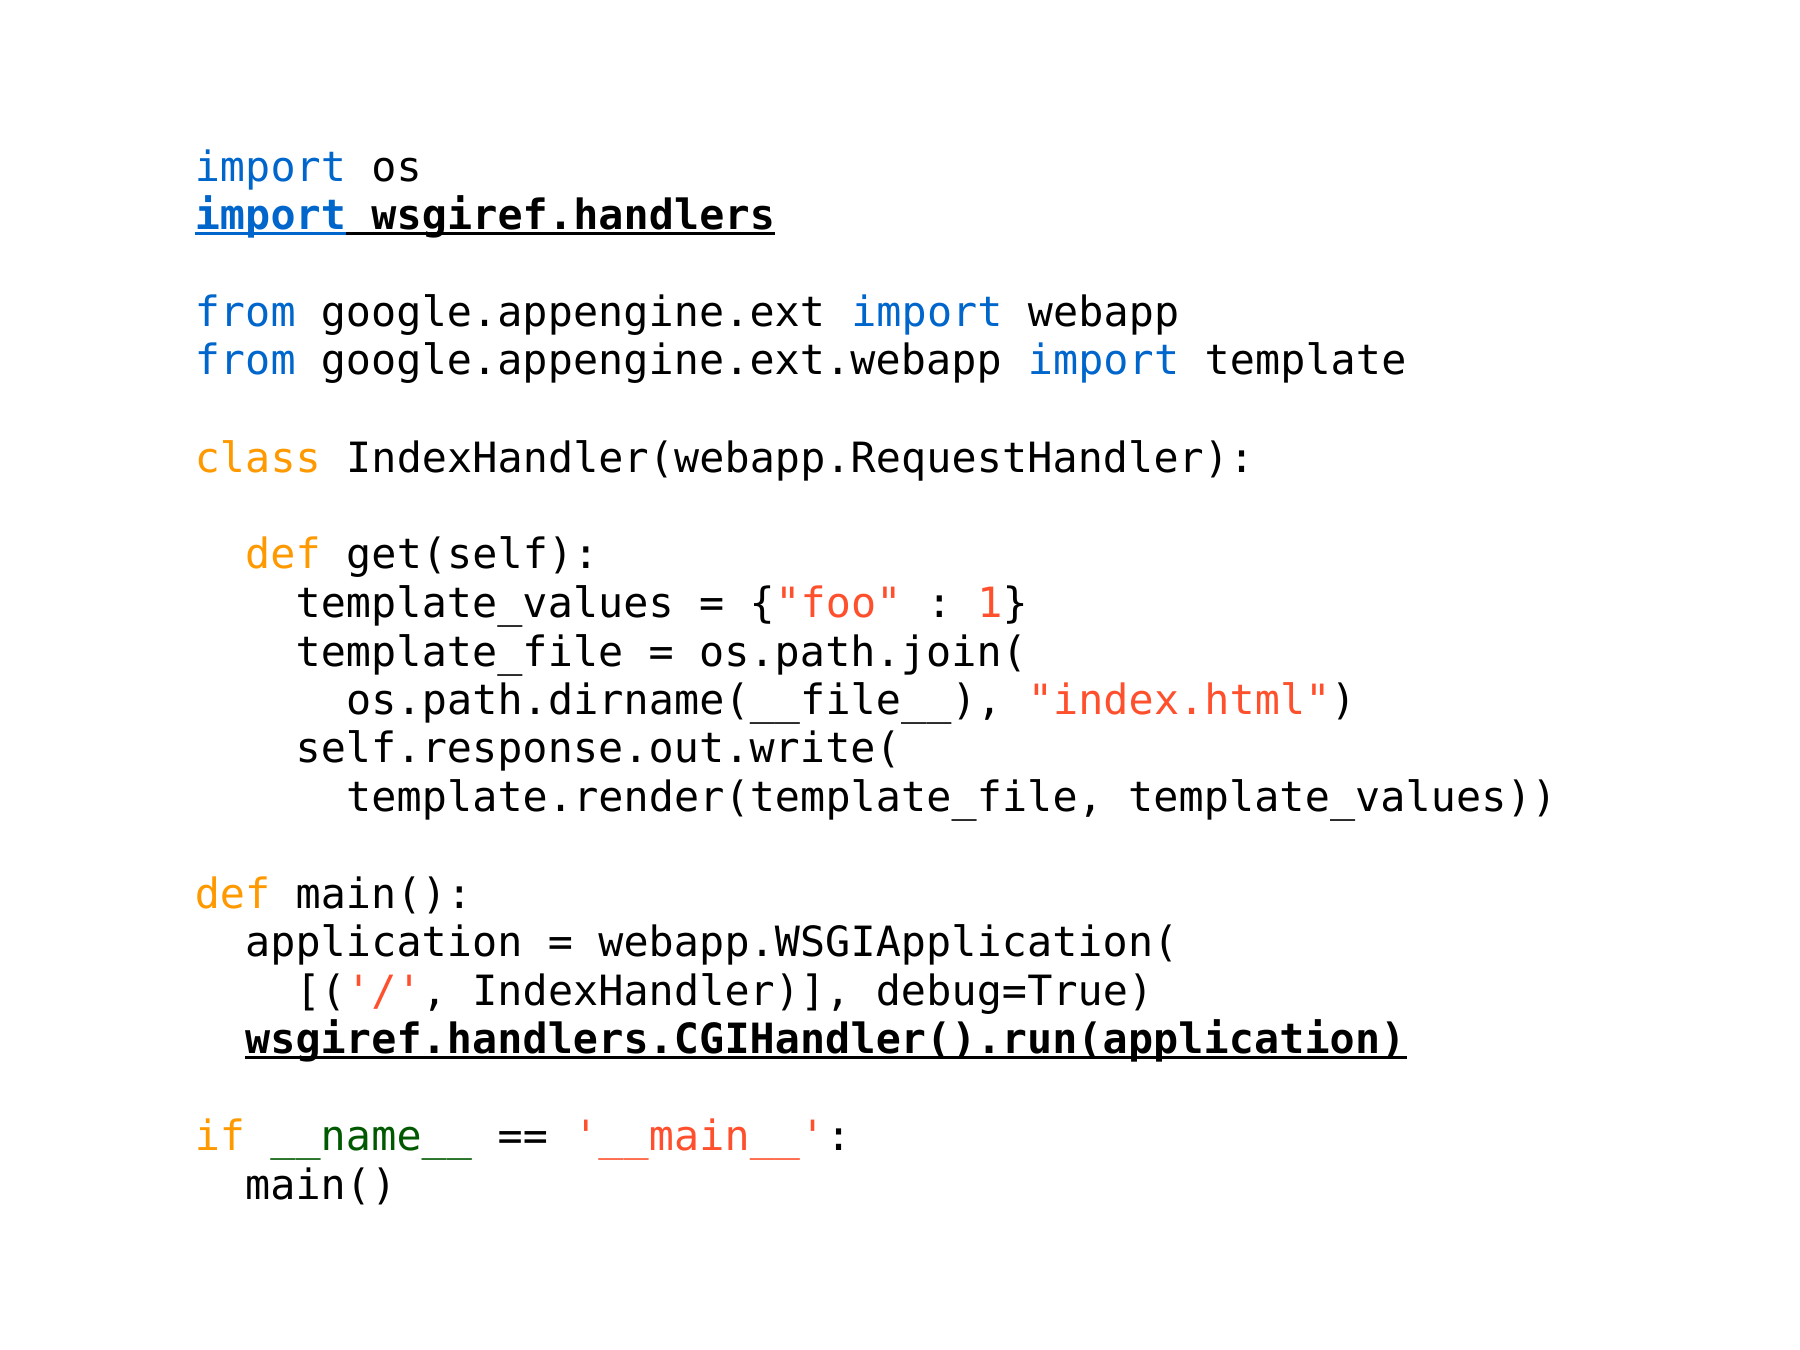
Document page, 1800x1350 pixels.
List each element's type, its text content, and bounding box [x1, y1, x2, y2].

text_box import os import wsgiref.handlers from google.appengine.ext import webapp from google.appengine.ext.webapp import template class IndexHandler(webapp.RequestHandler): def get(self): template_values = {"foo" : 1} template_file = os.path.join( os.path.dirname(__file__), "index.html") self.response.out.write( template.render(template_file, template_values)) def main(): application = webapp.WSGIApplication( [('/', IndexHandler)], debug=True) wsgiref.handlers.CGIHandler().run(application) if __name__ == '__main__': main() [179, 134, 1800, 1265]
